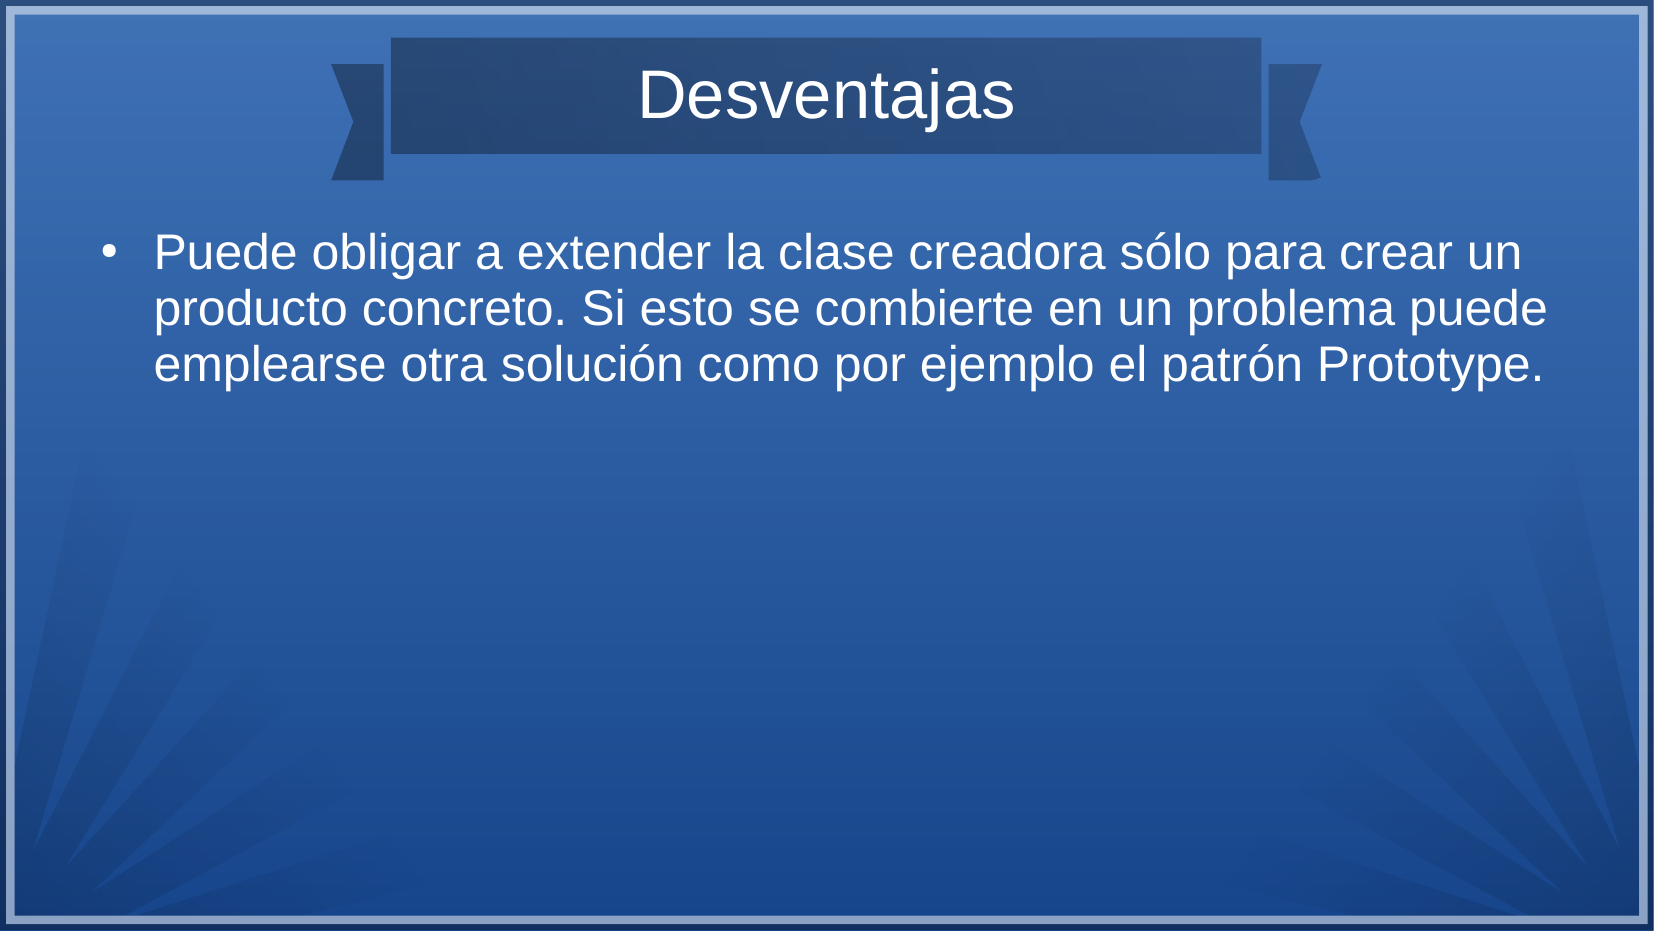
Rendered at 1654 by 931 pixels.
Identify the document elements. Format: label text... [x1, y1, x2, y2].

title Desventajas [389, 35, 1264, 154]
list Puede obligar a extender la clase creadora sólo para crear un producto concreto. Si esto se combierte en un problema puede emplearse otra solución como por ejemplo el patrón Prototype. [82, 224, 1571, 848]
